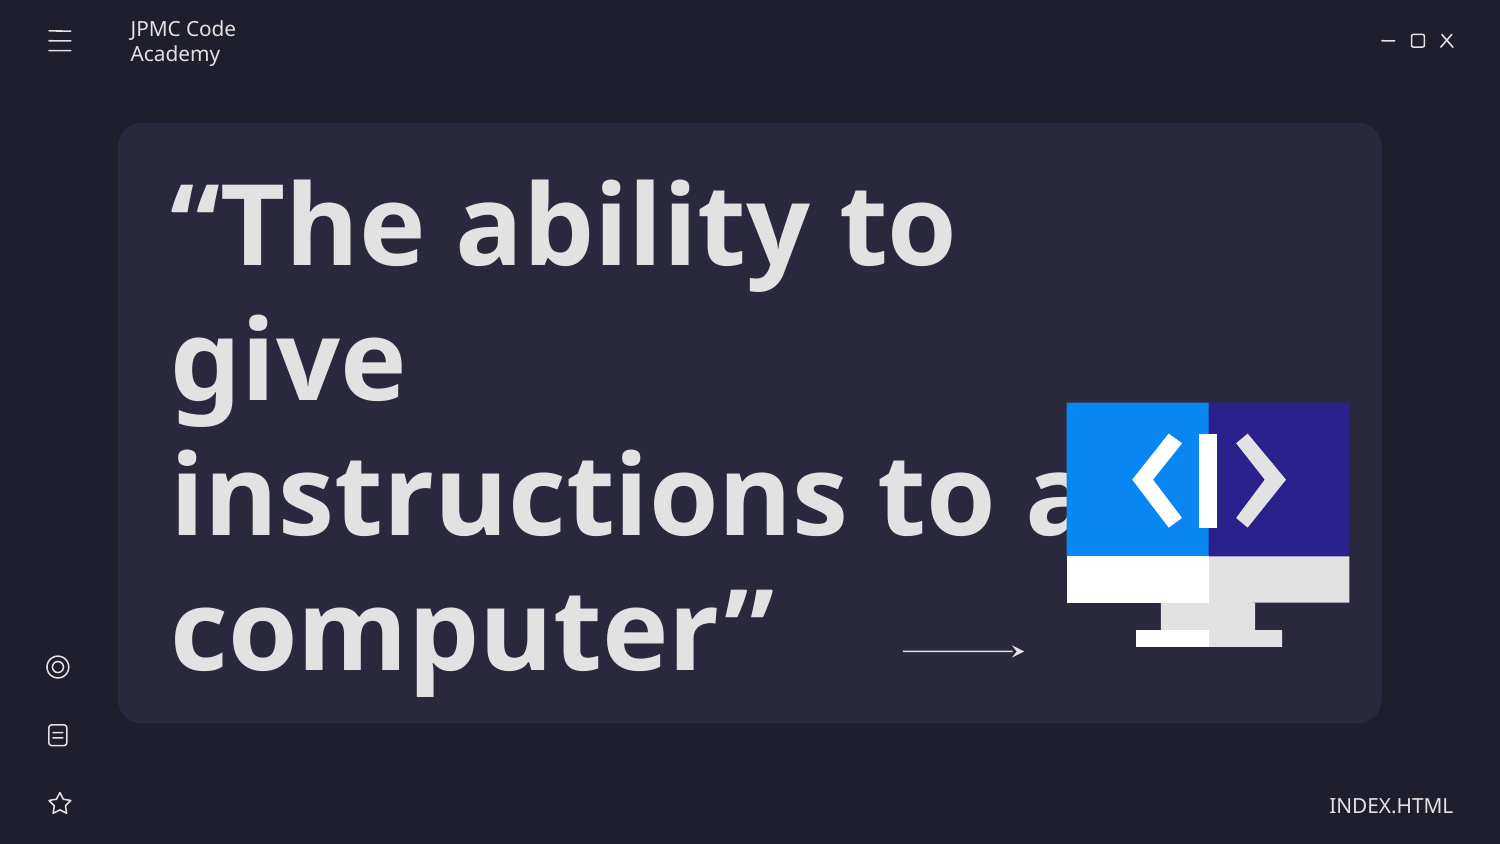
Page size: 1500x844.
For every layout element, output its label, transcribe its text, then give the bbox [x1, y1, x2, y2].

subtitle INDEX.HTML [1278, 780, 1453, 826]
text_box [1066, 402, 1350, 647]
subtitle JPMC Code Academy [130, 18, 306, 64]
title “The ability to give instructions to a computer” [155, 199, 1121, 647]
